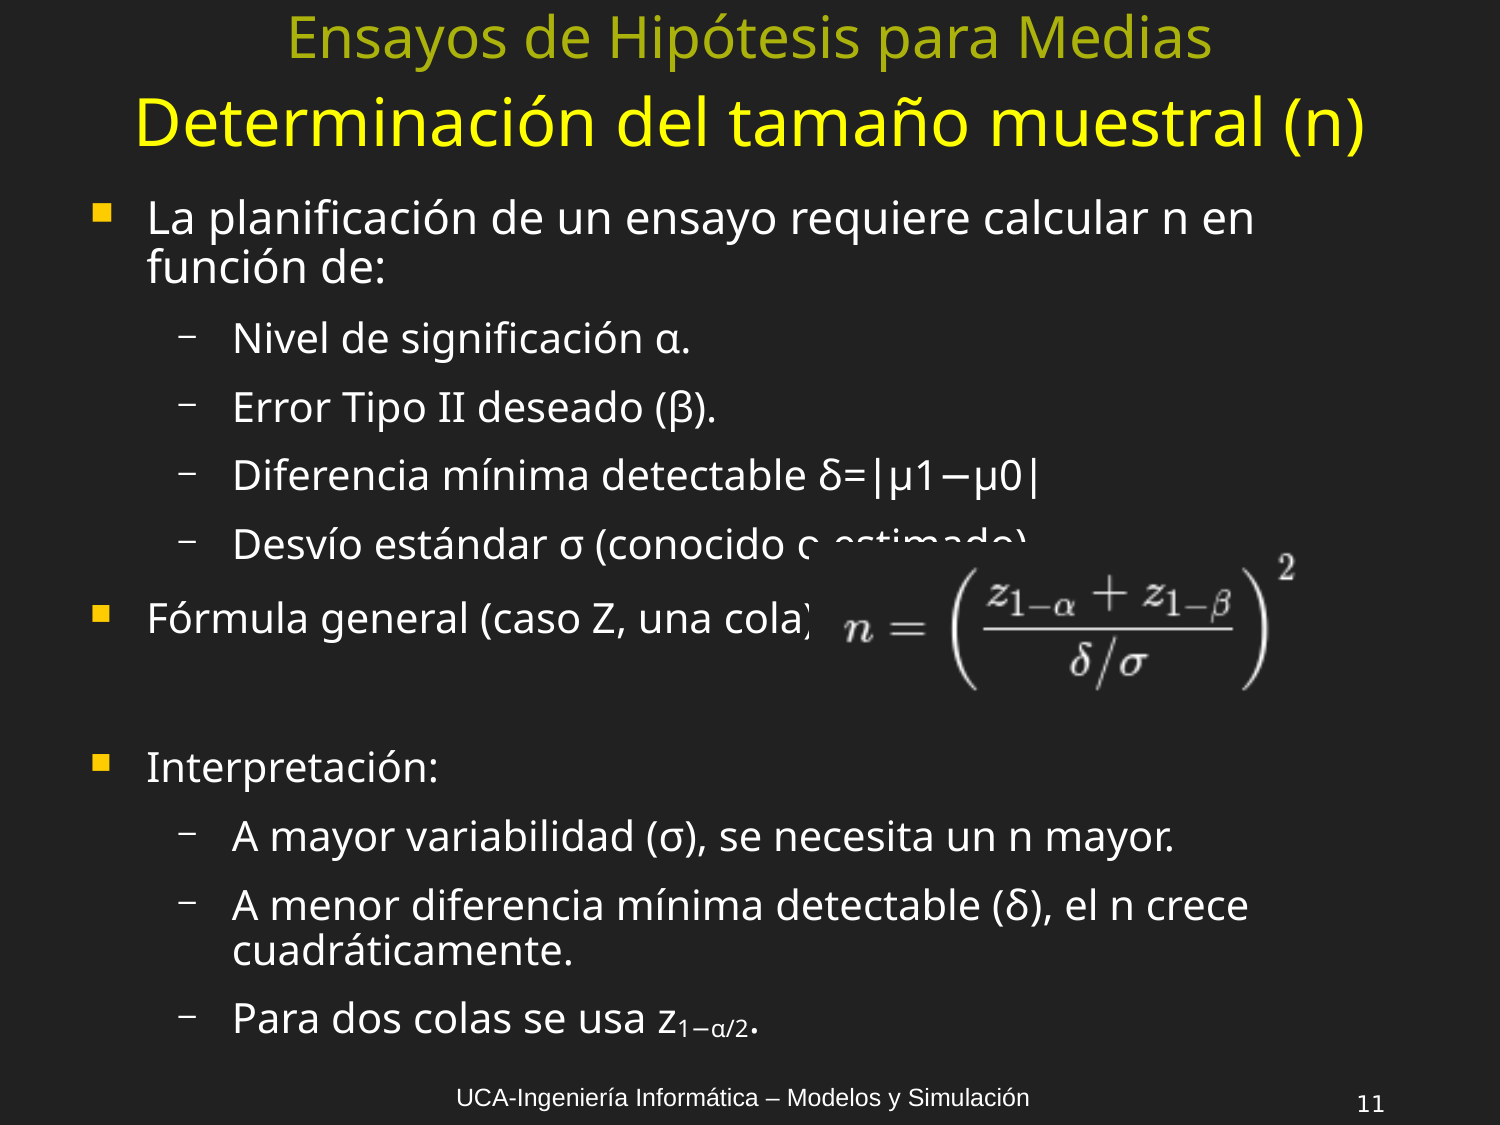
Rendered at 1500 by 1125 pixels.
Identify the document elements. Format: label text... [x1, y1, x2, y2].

title Ensayos de Hipótesis para Medias Determinación del tamaño muestral (n) [0, 0, 1500, 188]
list La planificación de un ensayo requiere calcular n en función de: Nivel de significación α. Error Tipo II deseado (β). Diferencia mínima detectable δ=∣μ1−μ0∣ Desvío estándar σ (conocido o estimado). Fórmula general (caso Z, una cola): Interpretación: A mayor variabilidad (σ), se necesita un n mayor. A menor diferencia mínima detectable (δ), el n crece cuadráticamente. Para dos colas se usa z1−α/2. [75, 187, 1426, 1088]
picture [809, 542, 1351, 710]
